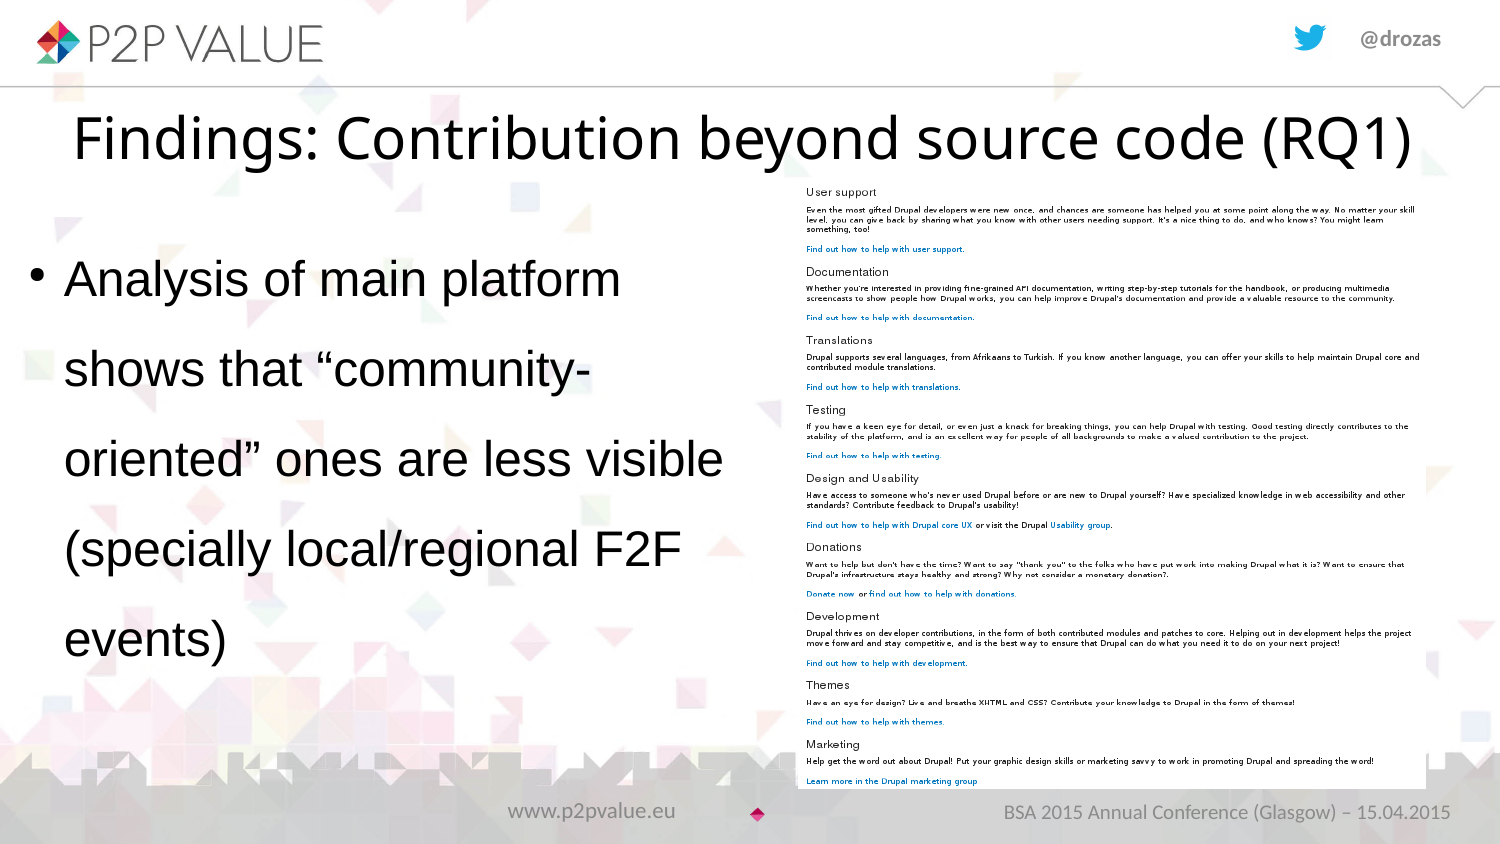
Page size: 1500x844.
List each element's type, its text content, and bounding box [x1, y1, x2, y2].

text_box BSA 2015 Annual Conference (Glasgow) – 15.04.2015 [777, 788, 1470, 834]
subtitle Analysis of main platform shows that “community-oriented” ones are less visible (specially local/regional F2F events) [15, 210, 781, 766]
picture [0, 0, 1500, 844]
text_box www.p2pvalue.eu [501, 789, 720, 829]
title Findings: Contribution beyond source code (RQ1) [0, 92, 1486, 181]
text_box @drozas [1333, 15, 1455, 60]
